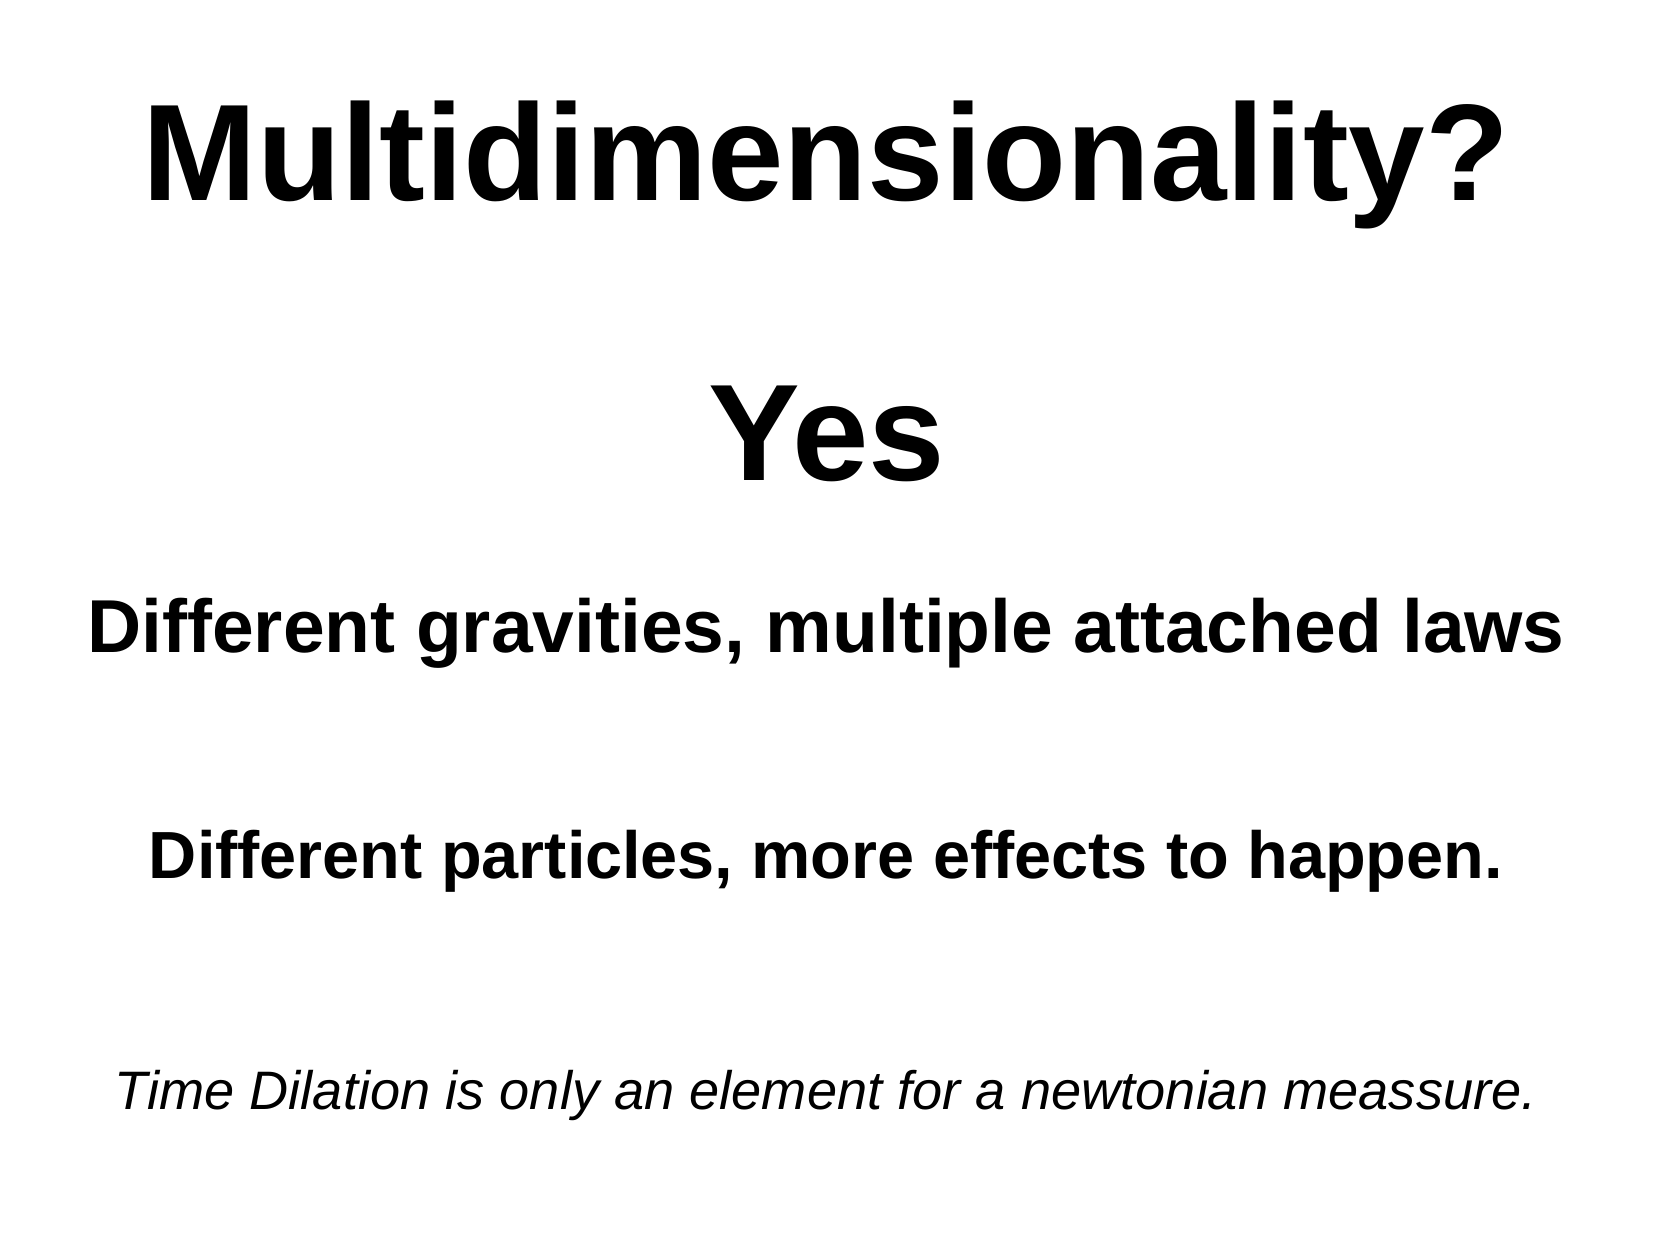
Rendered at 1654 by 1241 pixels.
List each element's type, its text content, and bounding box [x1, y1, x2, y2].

subtitle Yes Different gravities, multiple attached laws Different particles, more effects to happen. Time Dilation is only an element for a newtonian meassure. [82, 0, 1571, 1241]
